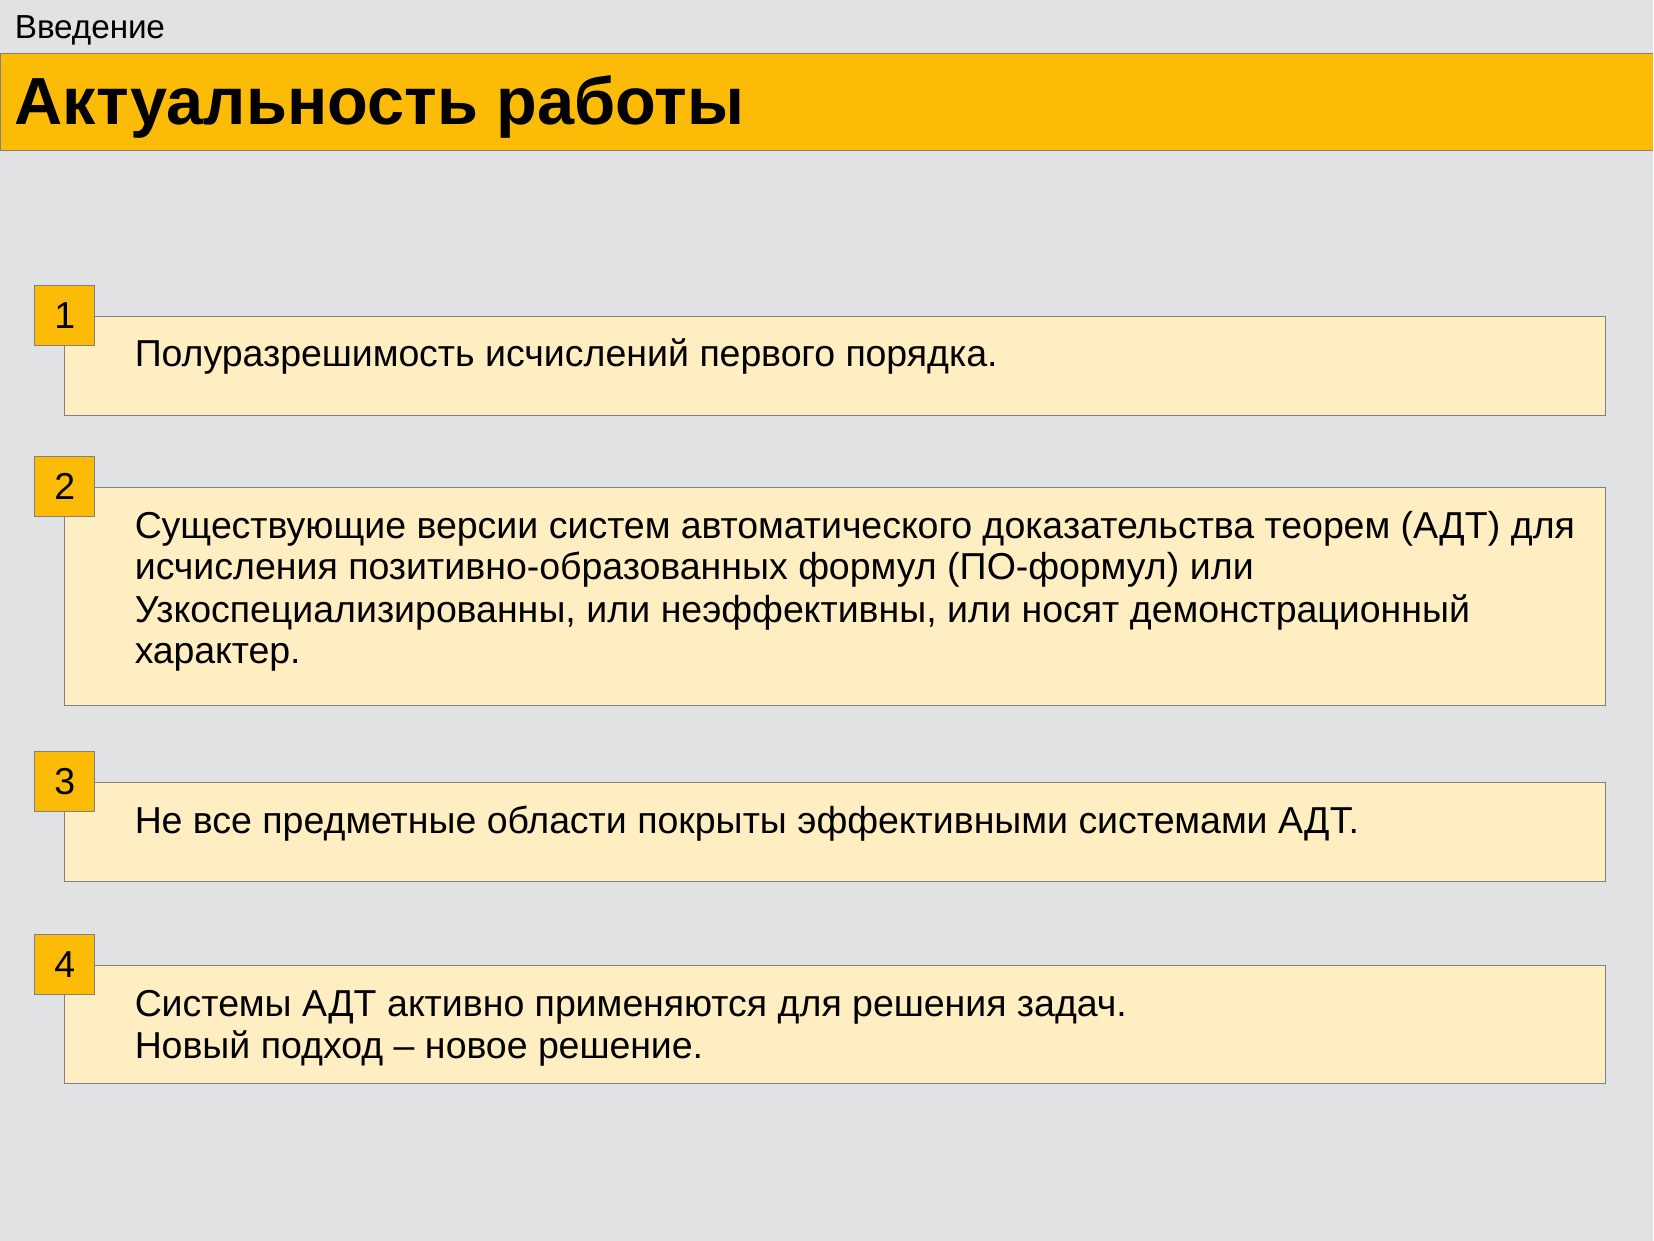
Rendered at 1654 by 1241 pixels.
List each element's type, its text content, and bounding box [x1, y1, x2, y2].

text_box [64, 487, 1606, 706]
text_box 1 [34, 285, 95, 346]
text_box 3 [34, 751, 95, 812]
text_box [64, 965, 1606, 1084]
text_box [64, 316, 1606, 416]
text_box Не все предметные области покрыты эффективными системами АДТ. [120, 791, 1170, 854]
text_box Полуразрешимость исчислений первого порядка. [120, 325, 859, 387]
text_box Существующие версии систем автоматического доказательства теорем (АДТ) для исчисления позитивно-образованных формул (ПО-формул) или Узкоспециализированны, или неэффективны, или носят демонстрационный характер. [120, 496, 1531, 699]
text_box Системы АДТ активно применяются для решения задач. Новый подход – новое решение. [120, 975, 975, 1084]
text_box Актуальность работы [0, 53, 1653, 151]
text_box 2 [34, 456, 95, 517]
text_box Введение [0, 1, 157, 58]
text_box 4 [34, 934, 95, 995]
text_box [64, 782, 1606, 882]
